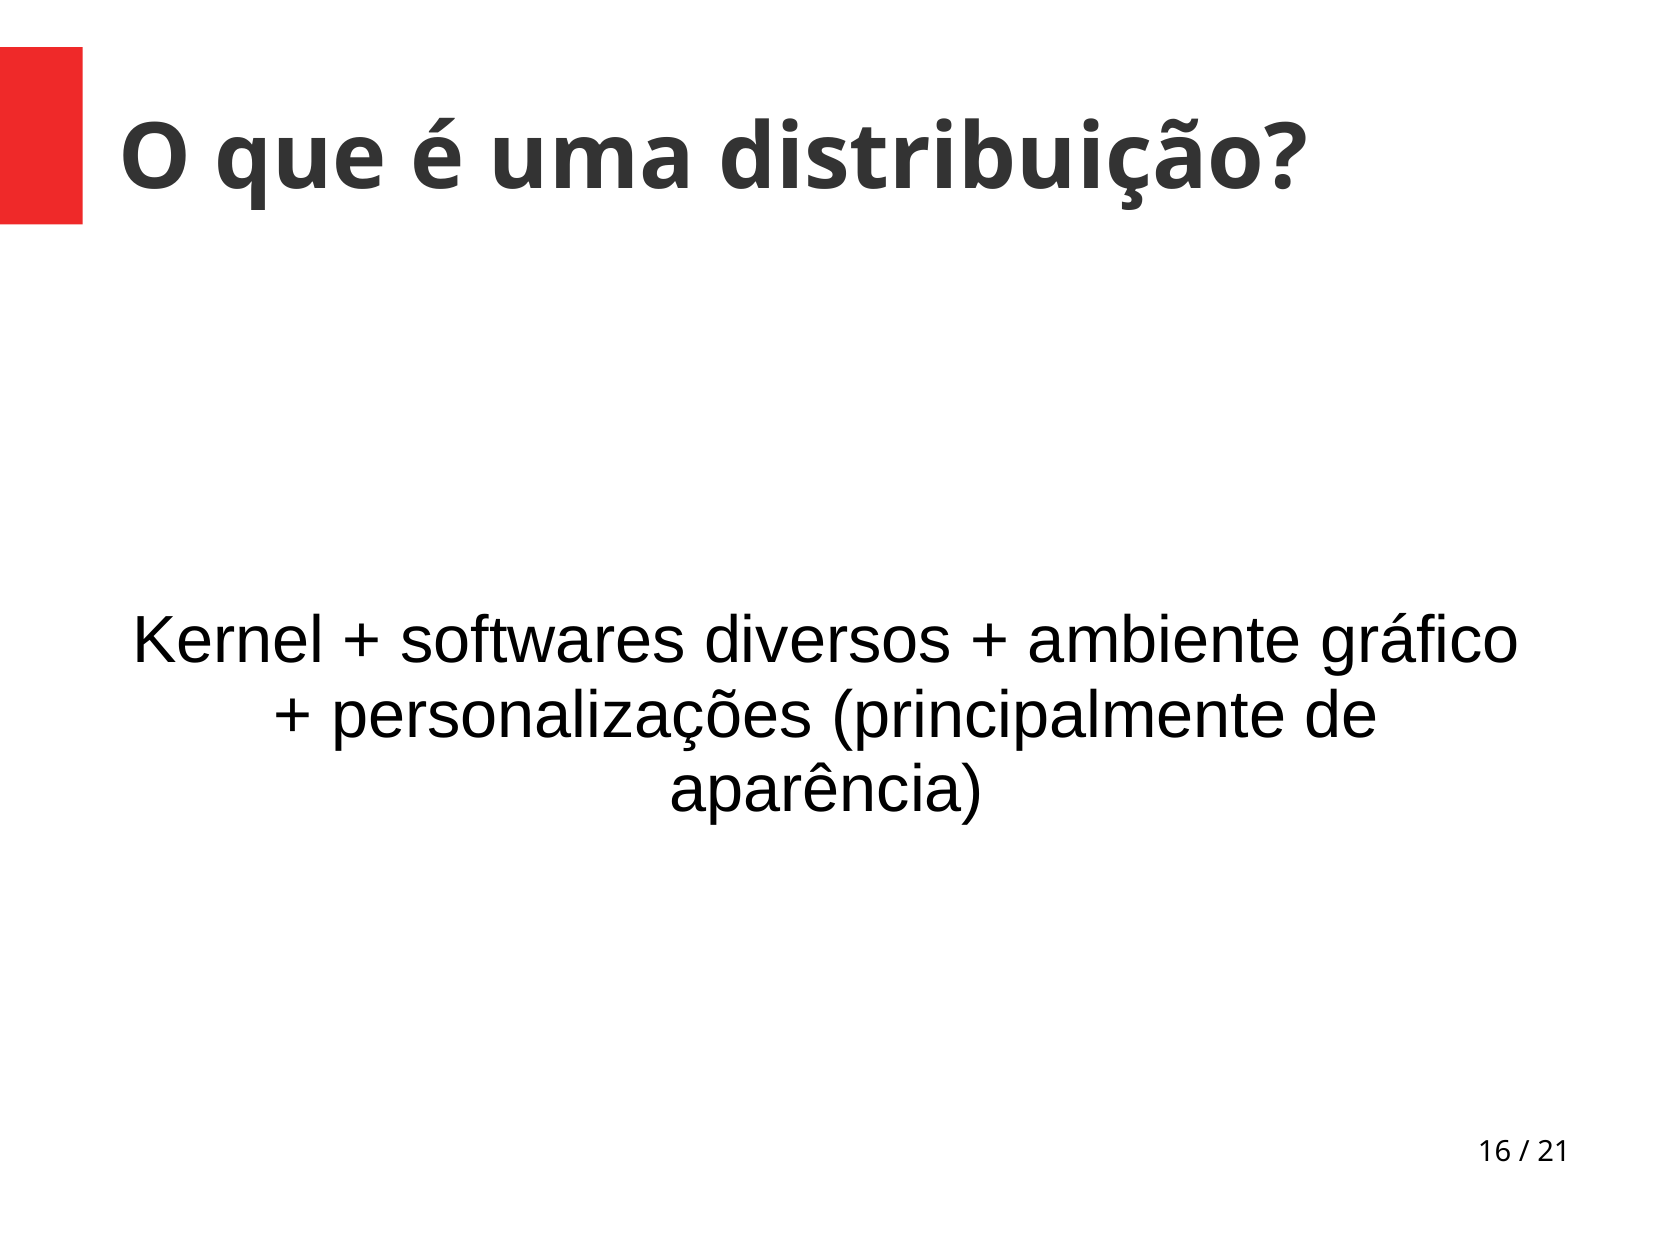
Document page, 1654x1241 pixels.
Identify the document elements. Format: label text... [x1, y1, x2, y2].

subtitle Kernel + softwares diversos + ambiente gráfico + personalizações (principalmente de aparência) [118, 354, 1536, 1074]
title O que é uma distribuição? [118, 49, 1571, 257]
